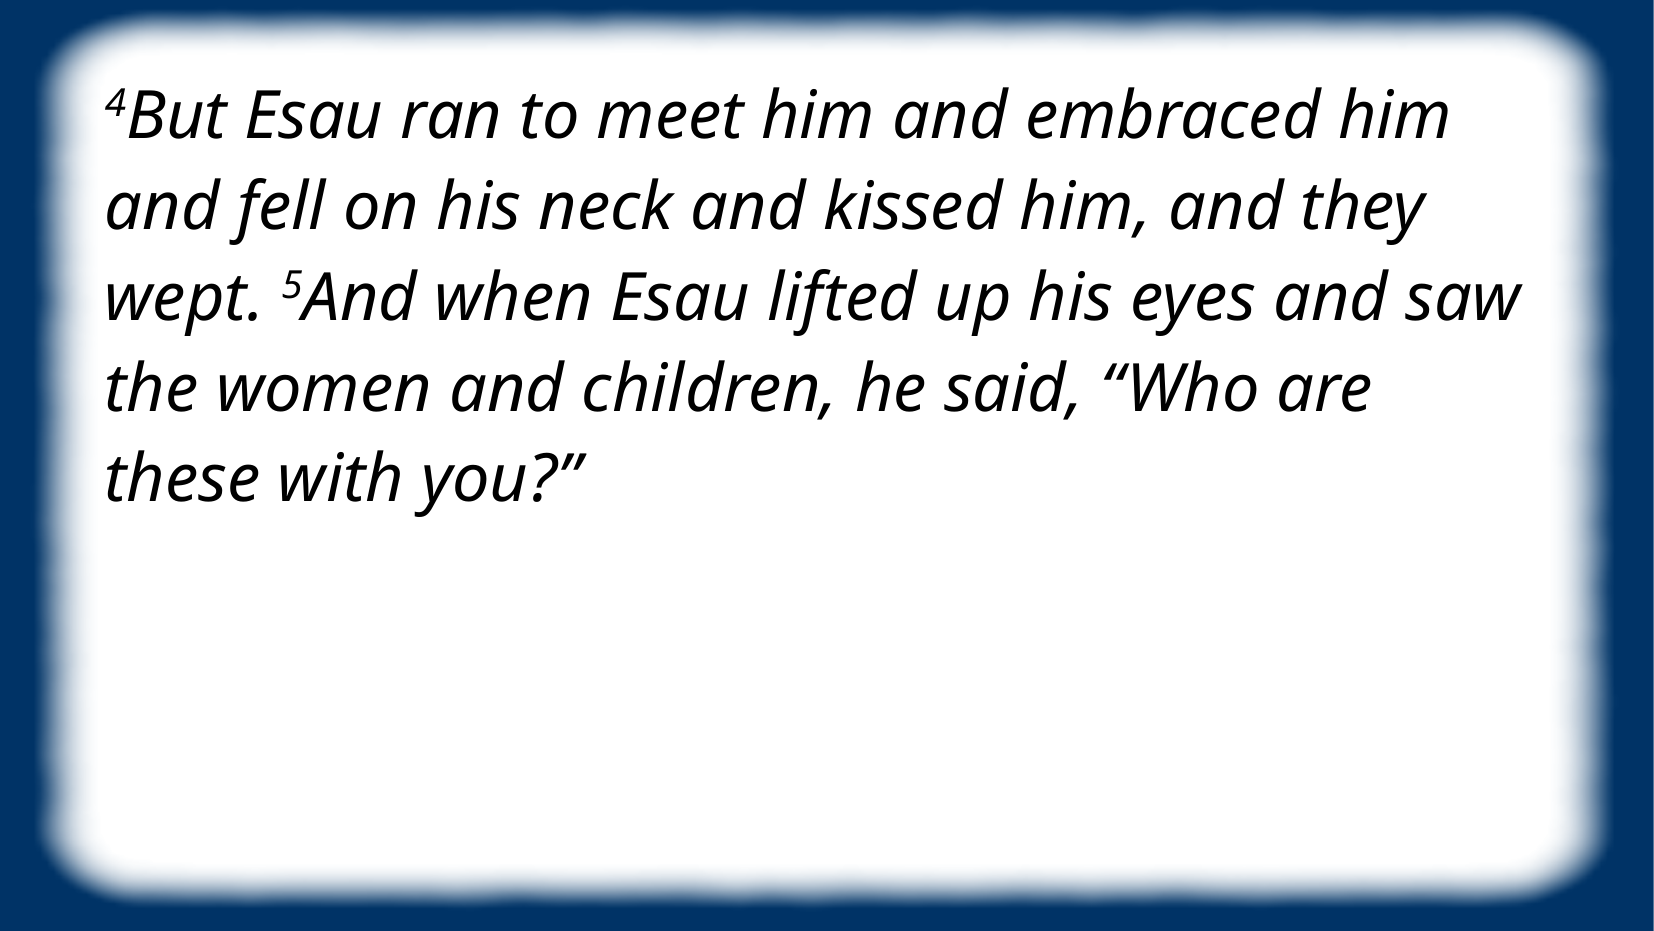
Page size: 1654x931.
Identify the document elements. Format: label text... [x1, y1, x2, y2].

text_box 4But Esau ran to meet him and embraced him and fell on his neck and kissed him, and they wept. 5And when Esau lifted up his eyes and saw the women and children, he said, “Who are these with you?” [90, 60, 1561, 519]
picture [0, 0, 1654, 931]
